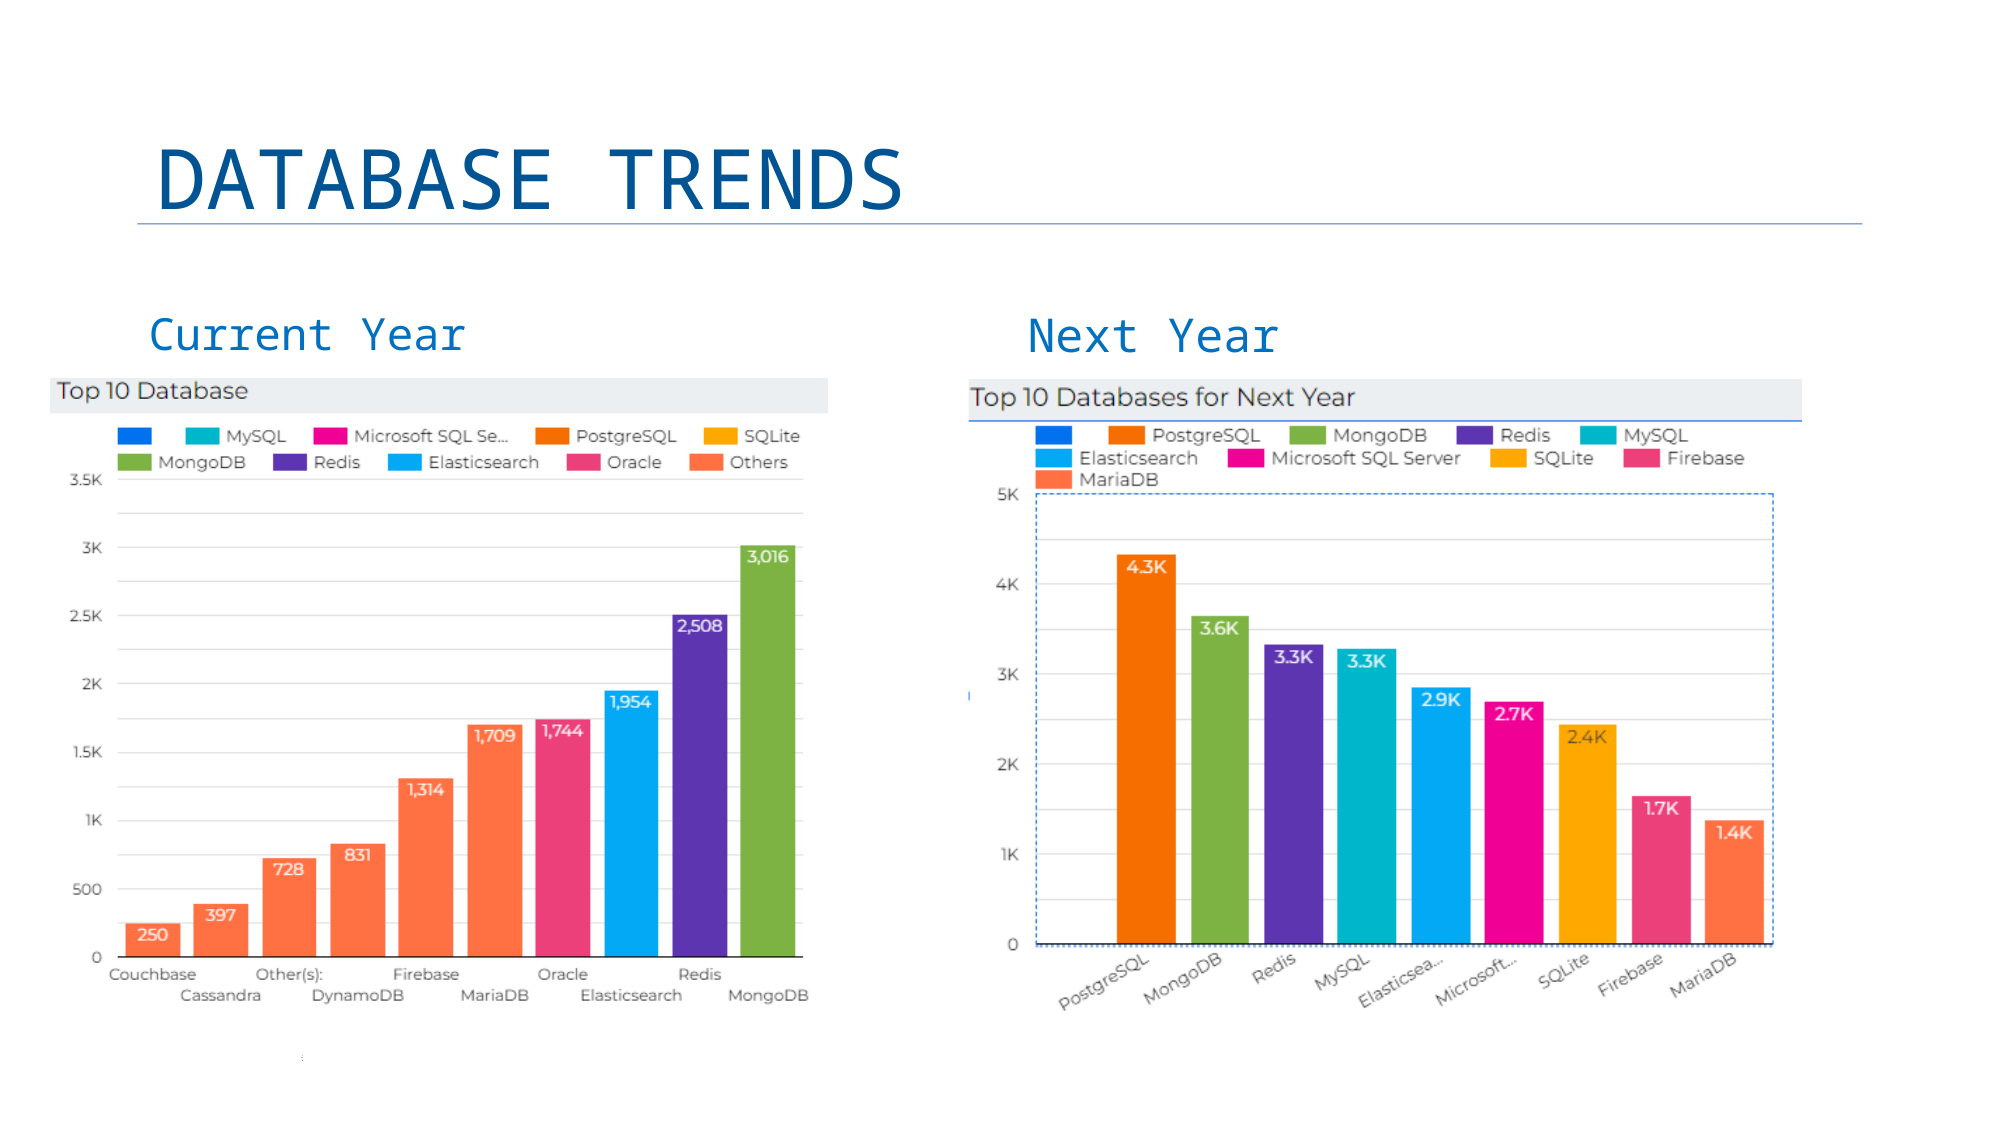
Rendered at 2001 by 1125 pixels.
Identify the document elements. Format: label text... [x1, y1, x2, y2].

title DATABASE TRENDS [141, 70, 1867, 288]
list Current Year [133, 299, 500, 378]
picture [968, 379, 1804, 1011]
picture [50, 379, 828, 1014]
list Next Year [1012, 299, 1301, 379]
